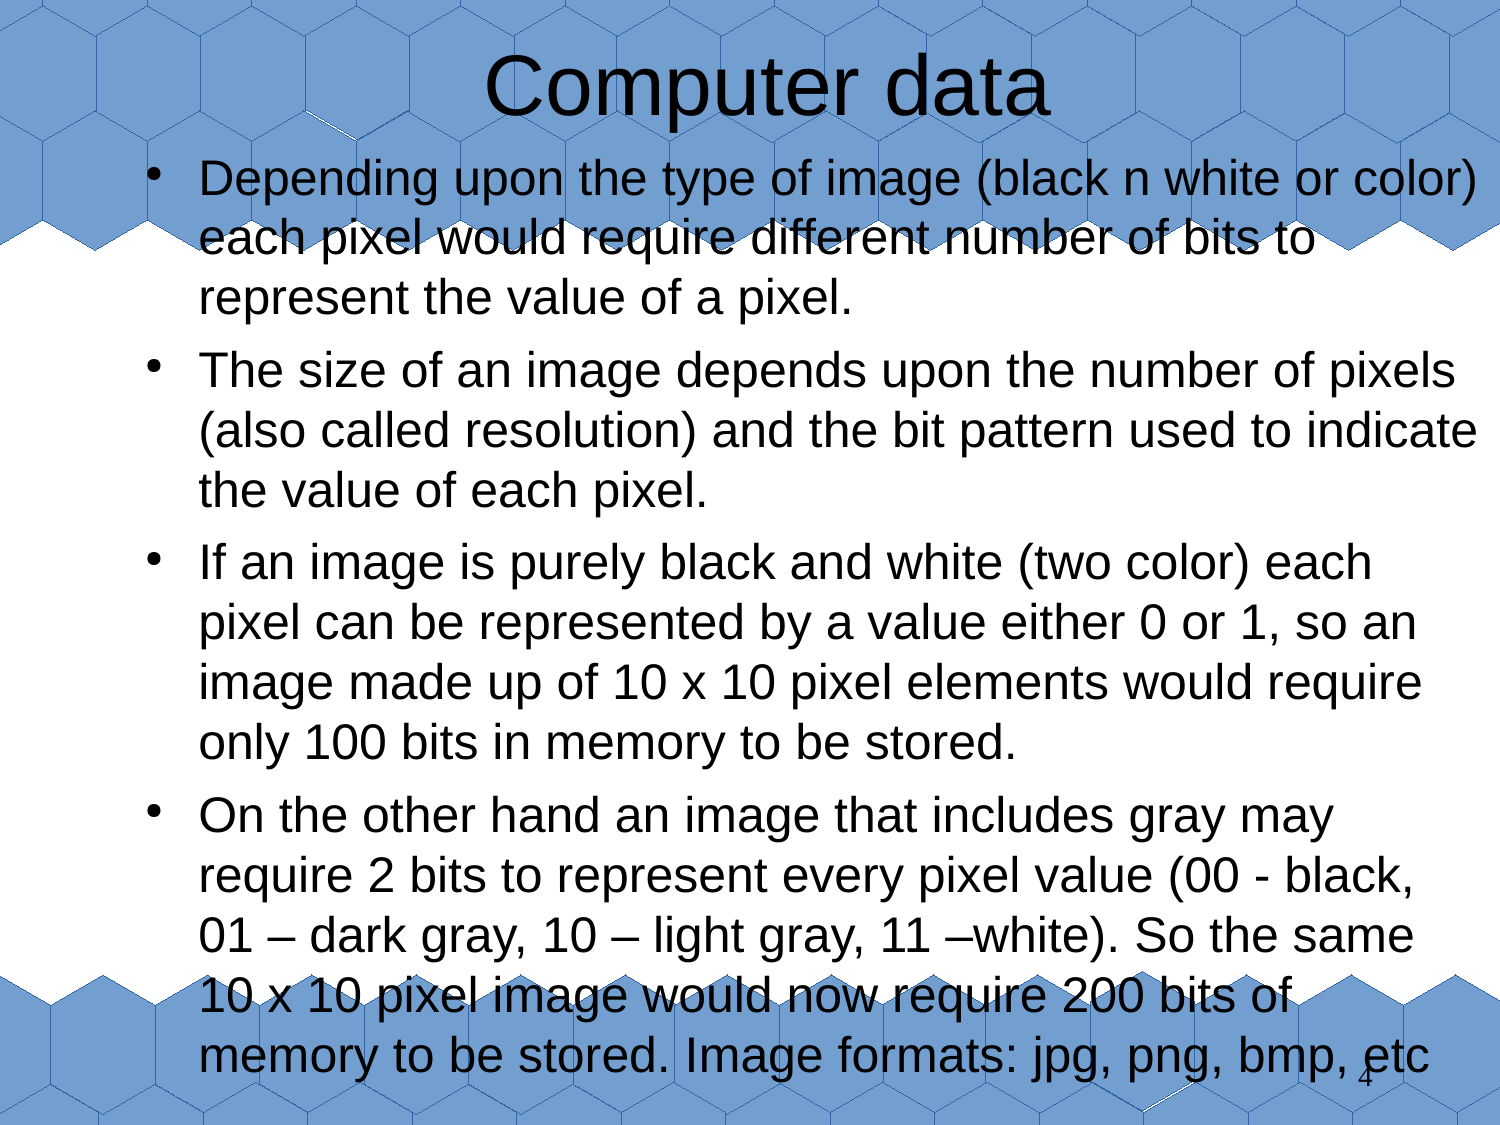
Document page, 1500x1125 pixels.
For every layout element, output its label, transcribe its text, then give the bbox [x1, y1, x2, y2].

title Computer data [112, 0, 1388, 137]
list Depending upon the type of image (black n white or color) each pixel would require different number of bits to represent the value of a pixel. The size of an image depends upon the number of pixels (also called resolution) and the bit pattern used to indicate the value of each pixel. If an image is purely black and white (two color) each pixel can be represented by a value either 0 or 1, so an image made up of 10 x 10 pixel elements would require only 100 bits in memory to be stored. On the other hand an image that includes gray may require 2 bits to represent every pixel value (00 - black, 01 – dark gray, 10 – light gray, 11 –white). So the same 10 x 10 pixel image would now require 200 bits of memory to be stored. Image formats: jpg, png, bmp, etc [112, 137, 1500, 1125]
text_box <number> [1074, 1050, 1388, 1125]
